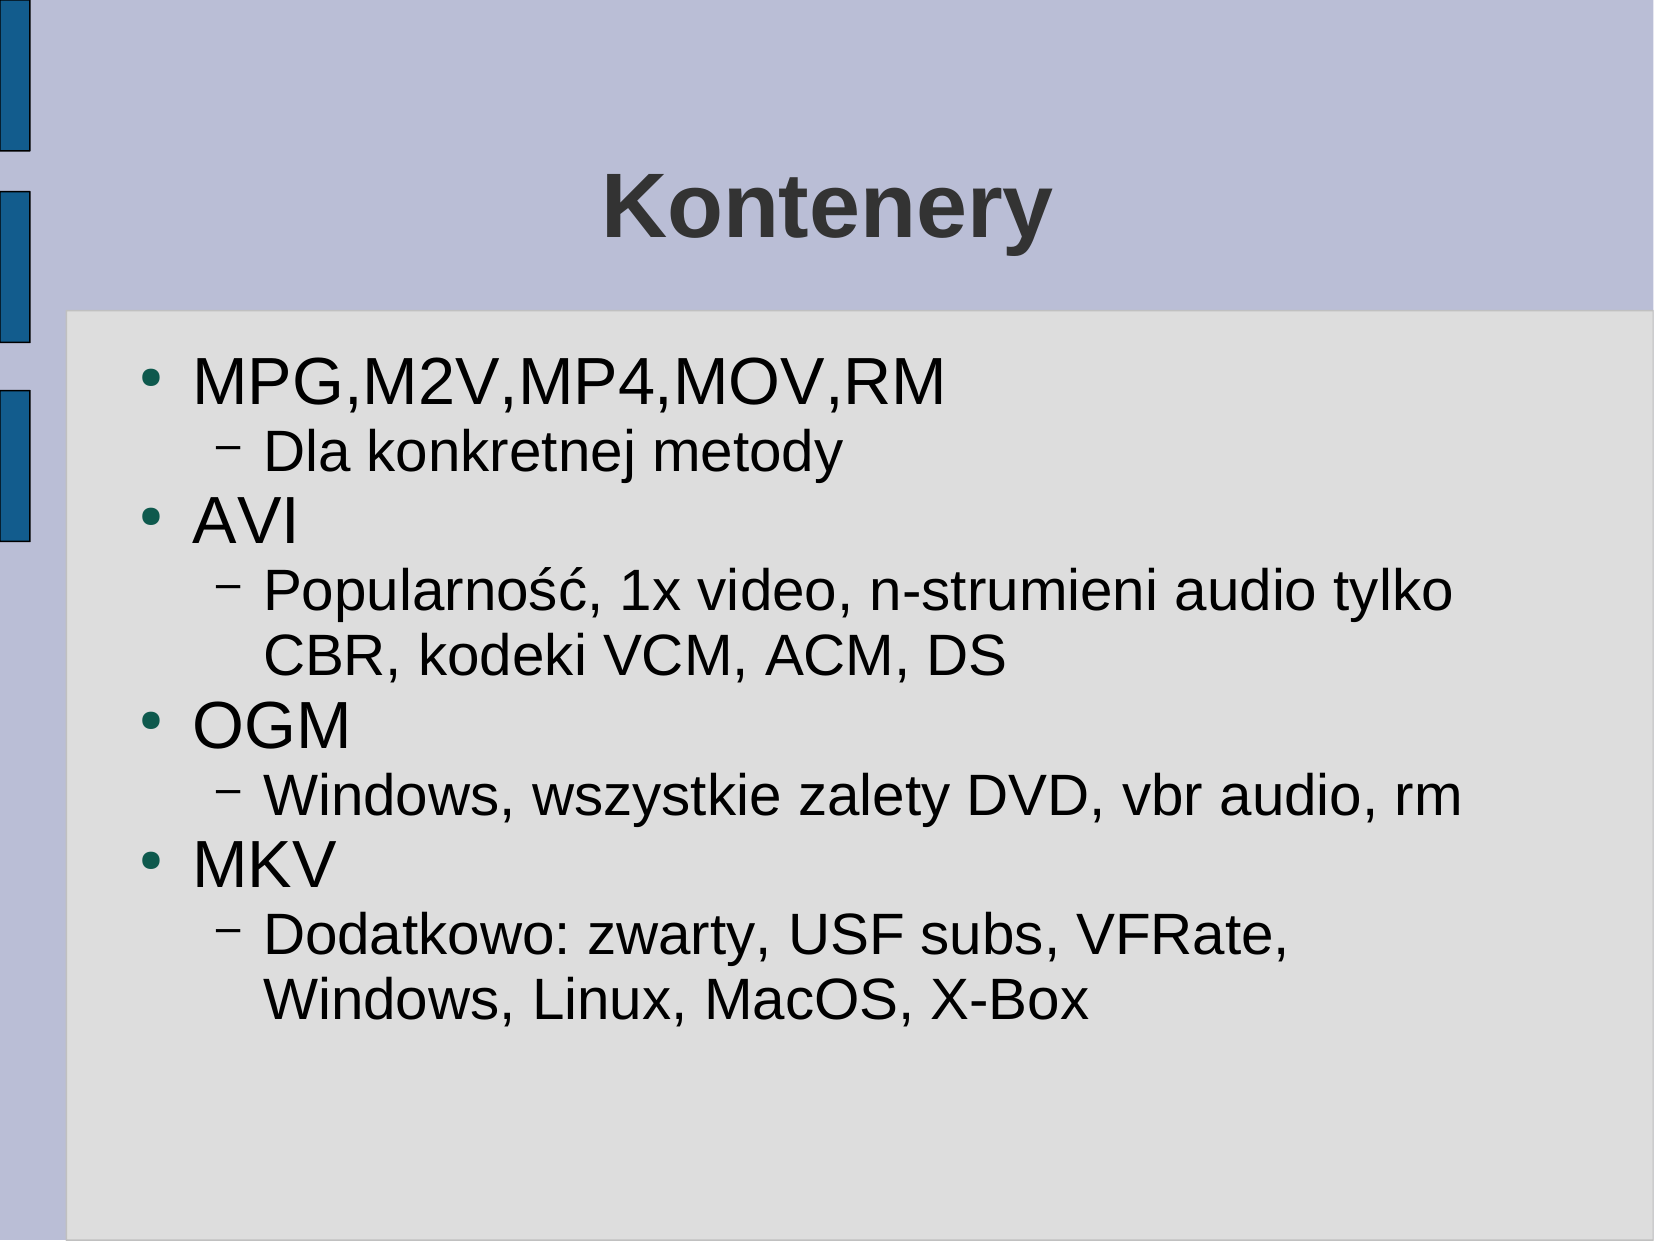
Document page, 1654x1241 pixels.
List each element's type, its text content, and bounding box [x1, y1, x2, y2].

title Kontenery [121, 102, 1534, 311]
list MPG,M2V,MP4,MOV,RM Dla konkretnej metody AVI Popularność, 1x video, n-strumieni audio tylko CBR, kodeki VCM, ACM, DS OGM Windows, wszystkie zalety DVD, vbr audio, rm MKV Dodatkowo: zwarty, USF subs, VFRate, Windows, Linux, MacOS, X-Box [121, 344, 1534, 1127]
